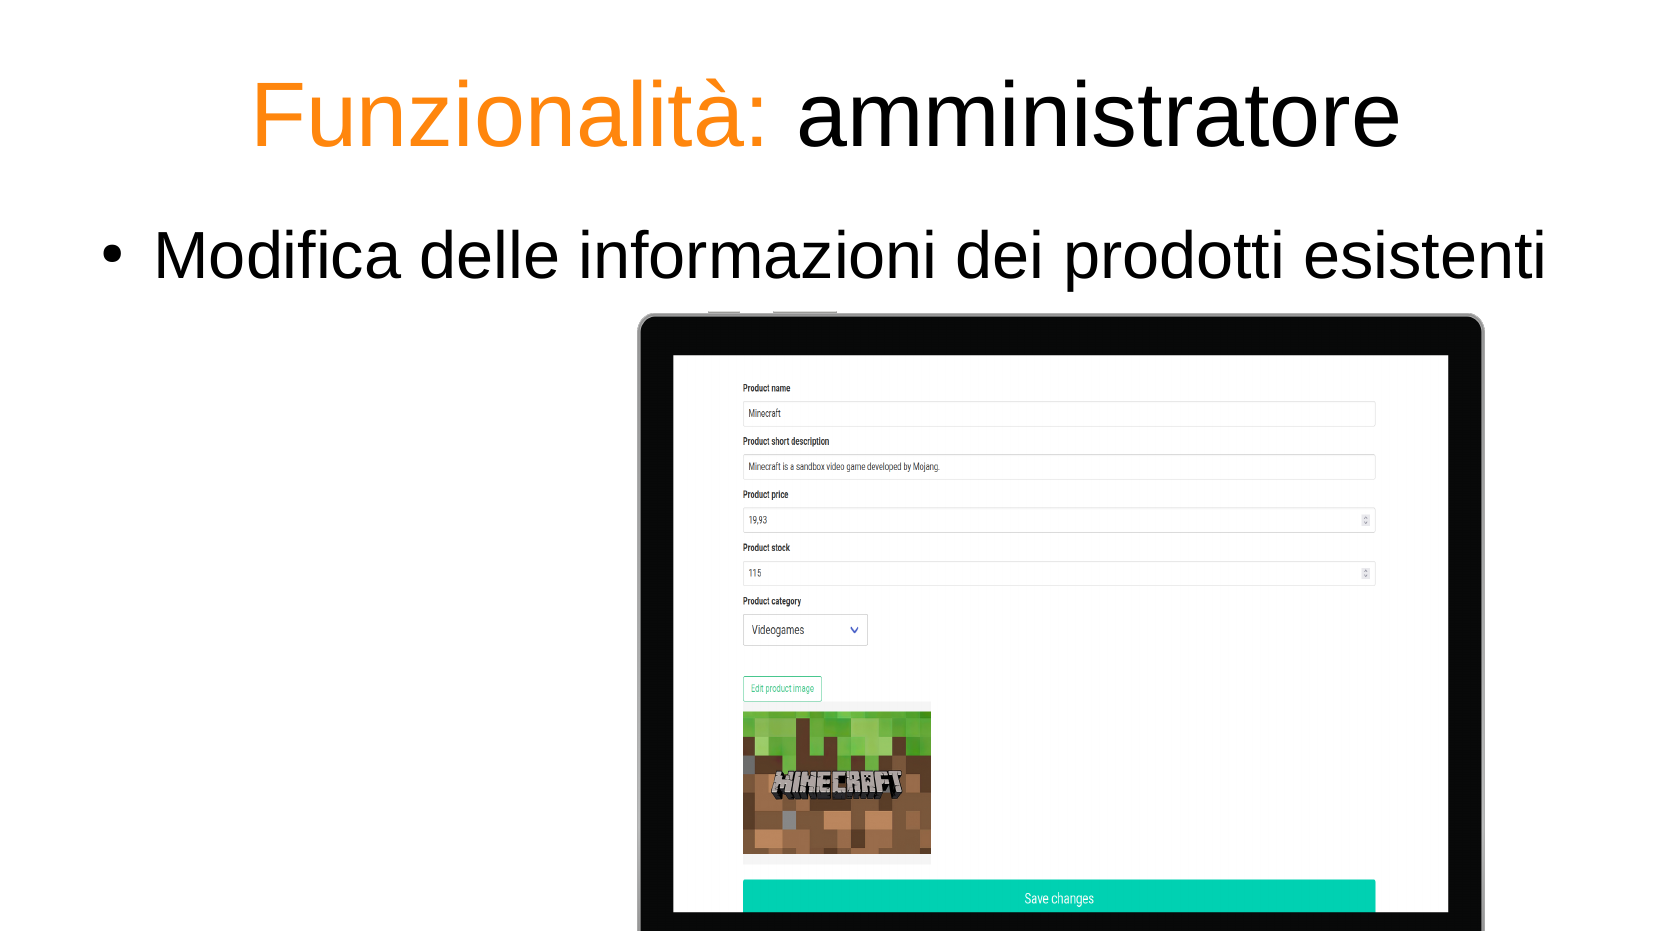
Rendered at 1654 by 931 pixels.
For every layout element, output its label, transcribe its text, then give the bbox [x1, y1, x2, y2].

picture [525, 303, 1595, 931]
list Modifica delle informazioni dei prodotti esistenti [82, 217, 1571, 758]
title Funzionalità: amministratore [82, 37, 1571, 193]
